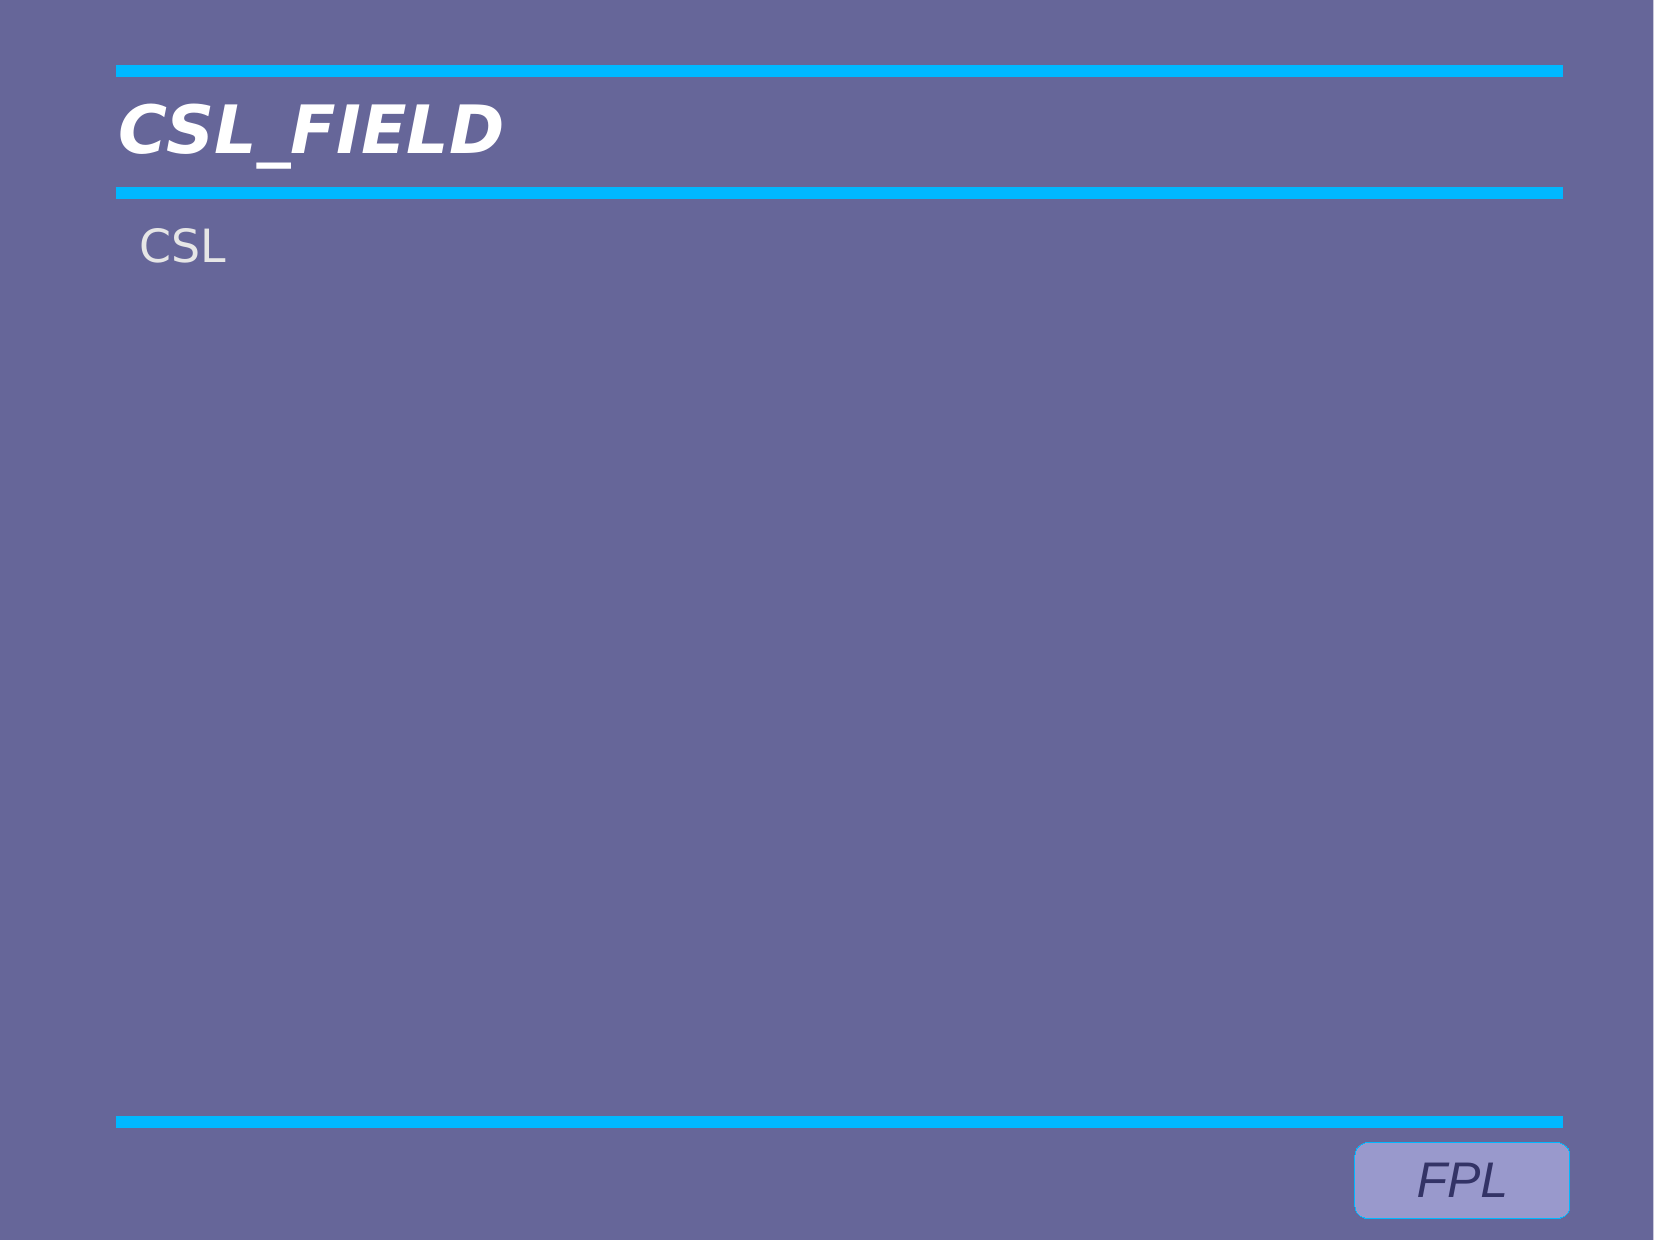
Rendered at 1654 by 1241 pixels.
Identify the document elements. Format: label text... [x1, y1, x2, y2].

list CSL [121, 220, 1561, 1133]
title CSL_FIELD [118, 41, 1531, 219]
